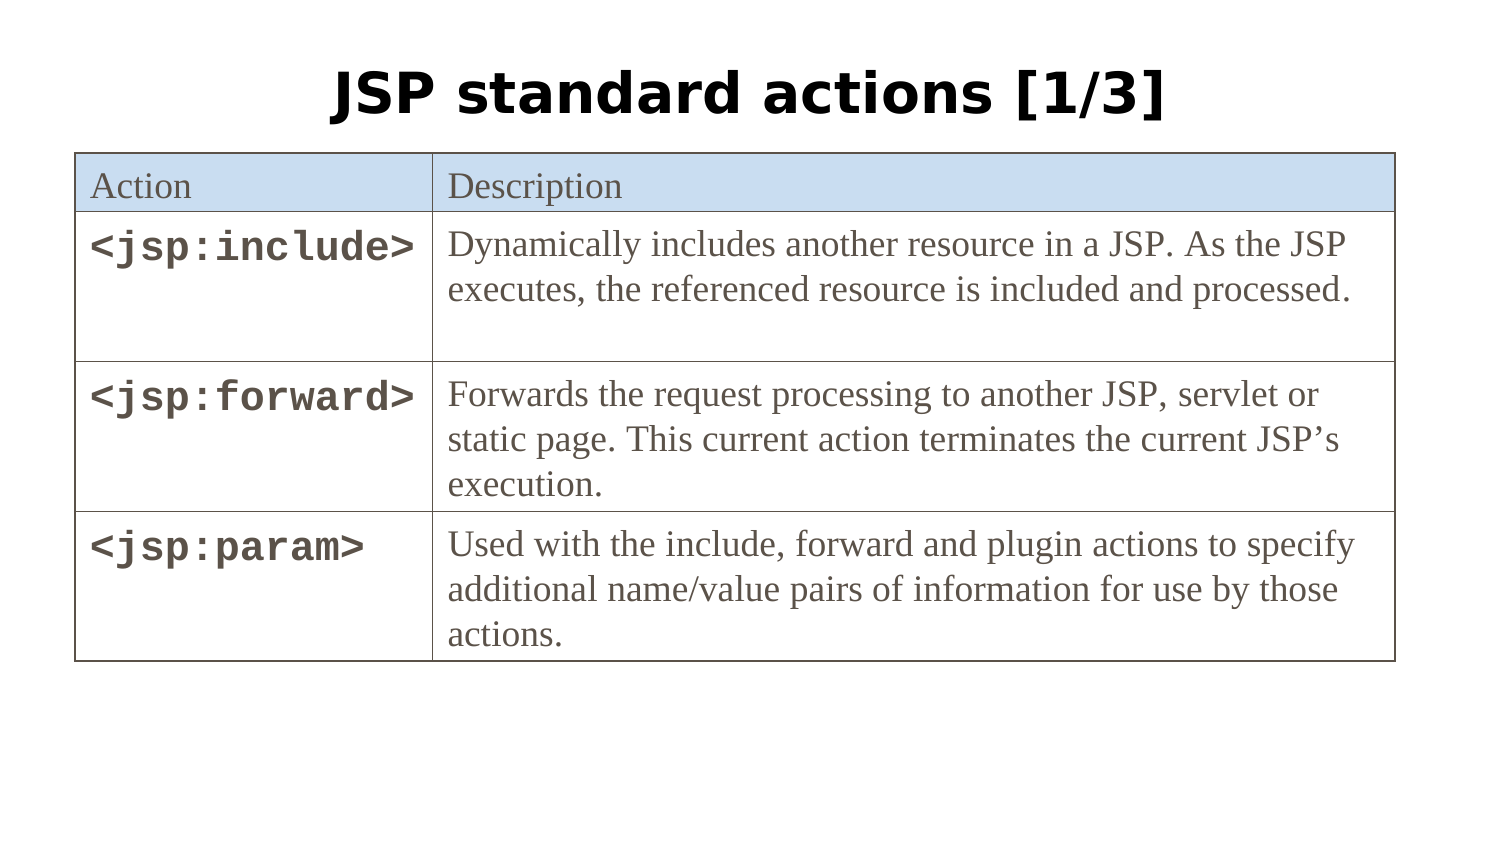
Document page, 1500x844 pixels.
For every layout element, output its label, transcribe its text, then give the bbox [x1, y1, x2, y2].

title JSP standard actions [1/3] [75, 33, 1425, 133]
table_cell Dynamically includes another resource in a JSP. As the JSP executes, the referenced resource is included and processed. [433, 212, 1394, 361]
table_cell Used with the include, forward and plugin actions to specify additional name/value pairs of information for use by those actions. [433, 512, 1394, 660]
table_header Action [76, 154, 432, 211]
table_cell <jsp:forward> [76, 362, 432, 511]
table_header Description [433, 154, 1394, 211]
table_cell Forwards the request processing to another JSP, servlet or static page. This current action terminates the current JSP’s execution. [433, 362, 1394, 511]
table_cell <jsp:param> [76, 512, 432, 660]
table_cell <jsp:include> [76, 212, 432, 361]
